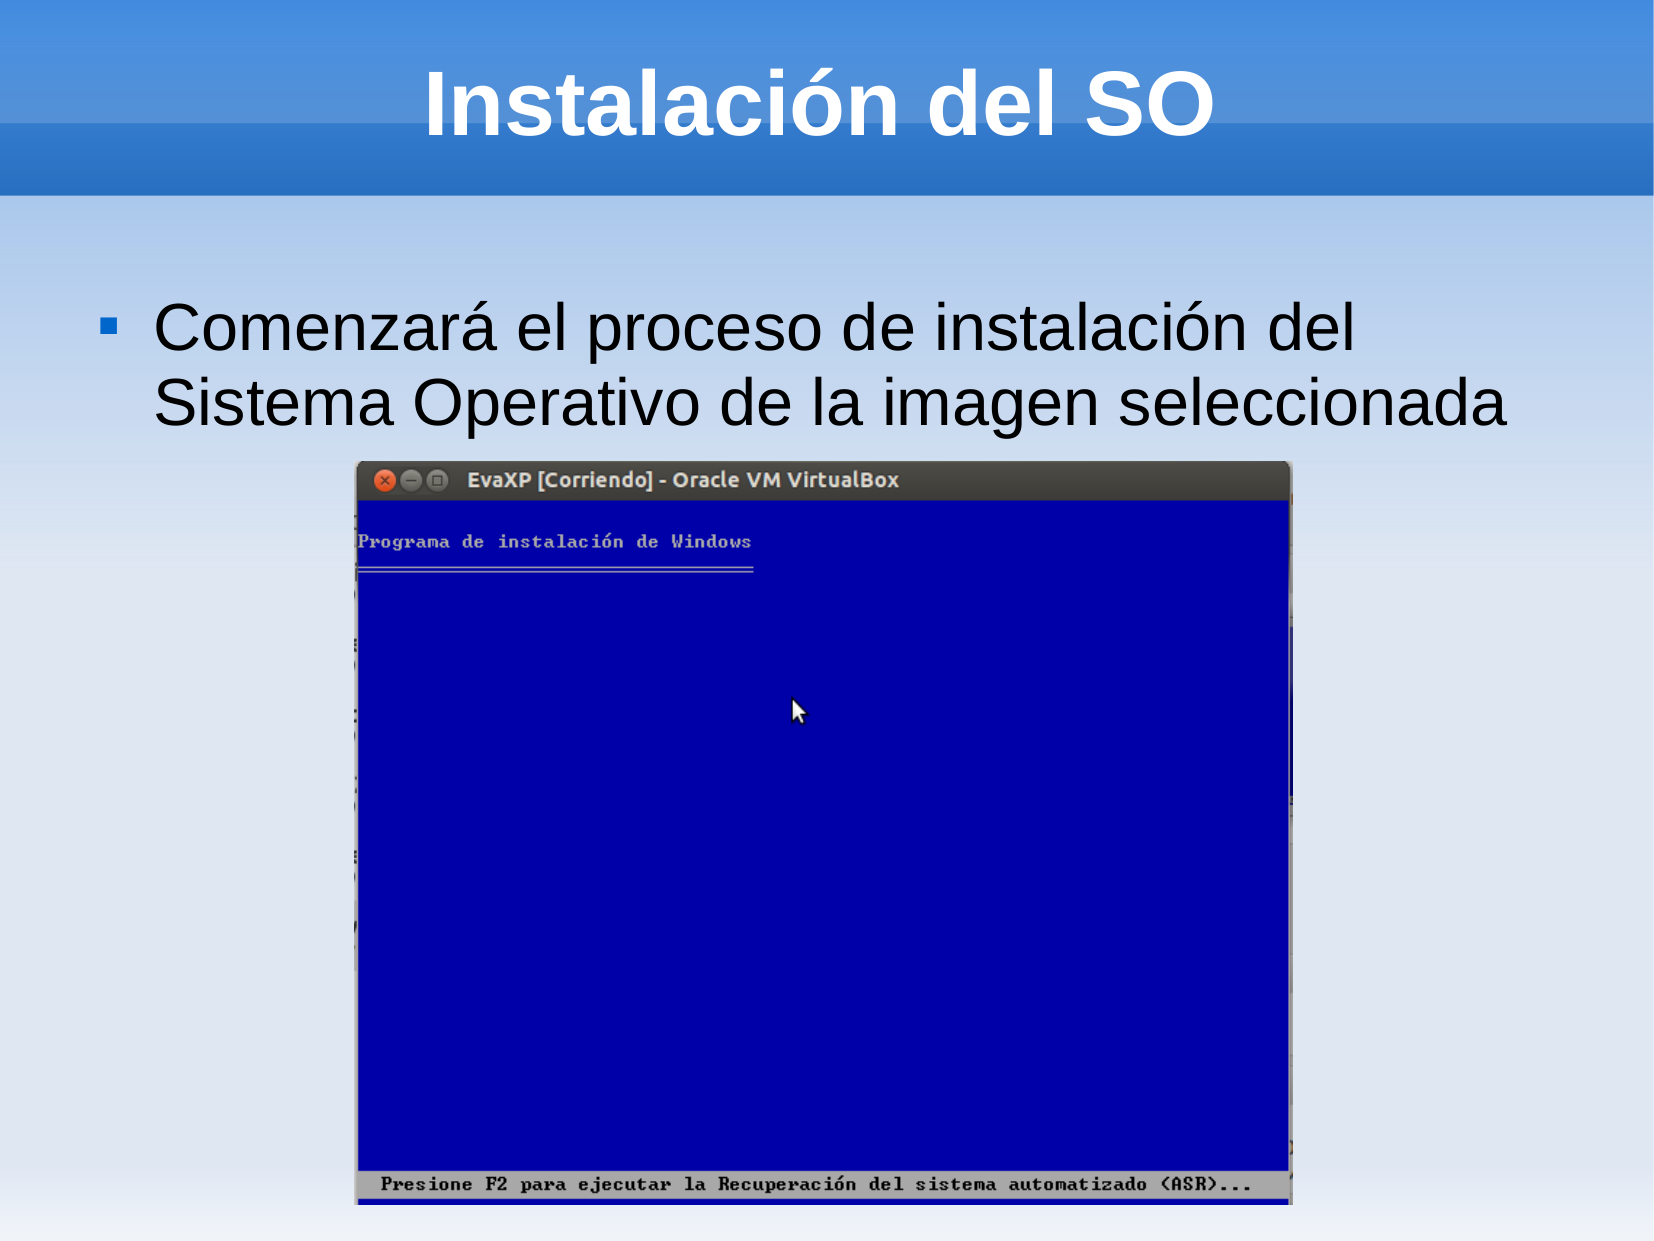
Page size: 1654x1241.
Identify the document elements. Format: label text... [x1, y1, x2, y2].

list Comenzará el proceso de instalación del Sistema Operativo de la imagen seleccionada [82, 290, 1571, 1109]
title Instalación del SO [76, 0, 1565, 208]
picture [0, 0, 1654, 1241]
